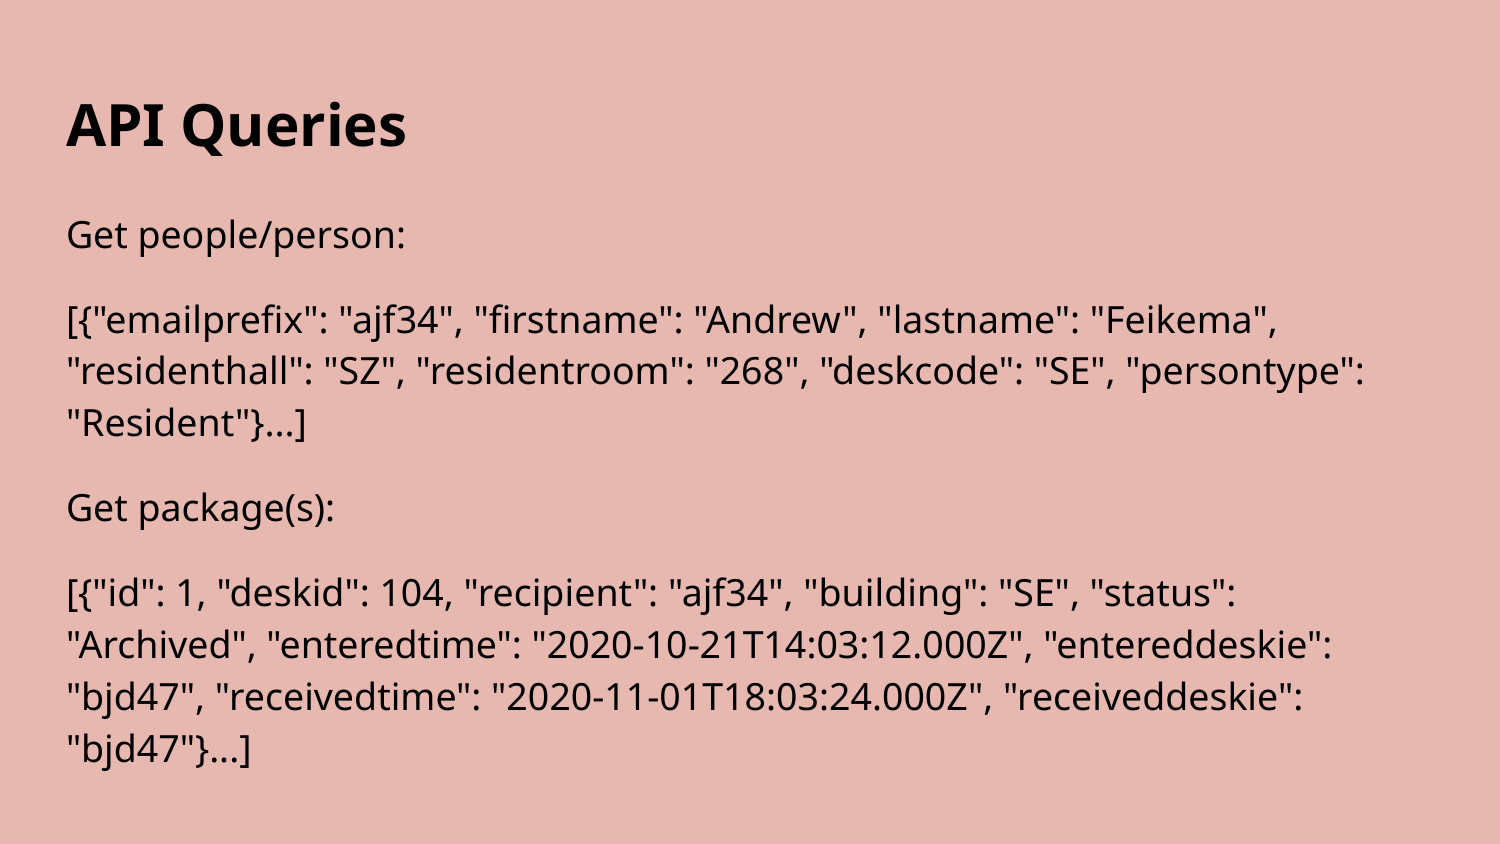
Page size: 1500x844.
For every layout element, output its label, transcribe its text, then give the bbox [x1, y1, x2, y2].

title API Queries [51, 72, 1449, 167]
list Get people/person: [{"emailprefix": "ajf34", "firstname": "Andrew", "lastname": "Feikema", "residenthall": "SZ", "residentroom": "268", "deskcode": "SE", "persontype": "Resident"}...] Get package(s): [{"id": 1, "deskid": 104, "recipient": "ajf34", "building": "SE", "status": "Archived", "enteredtime": "2020-10-21T14:03:12.000Z", "entereddeskie": "bjd47", "receivedtime": "2020-11-01T18:03:24.000Z", "receiveddeskie": "bjd47"}...] [51, 189, 1449, 750]
